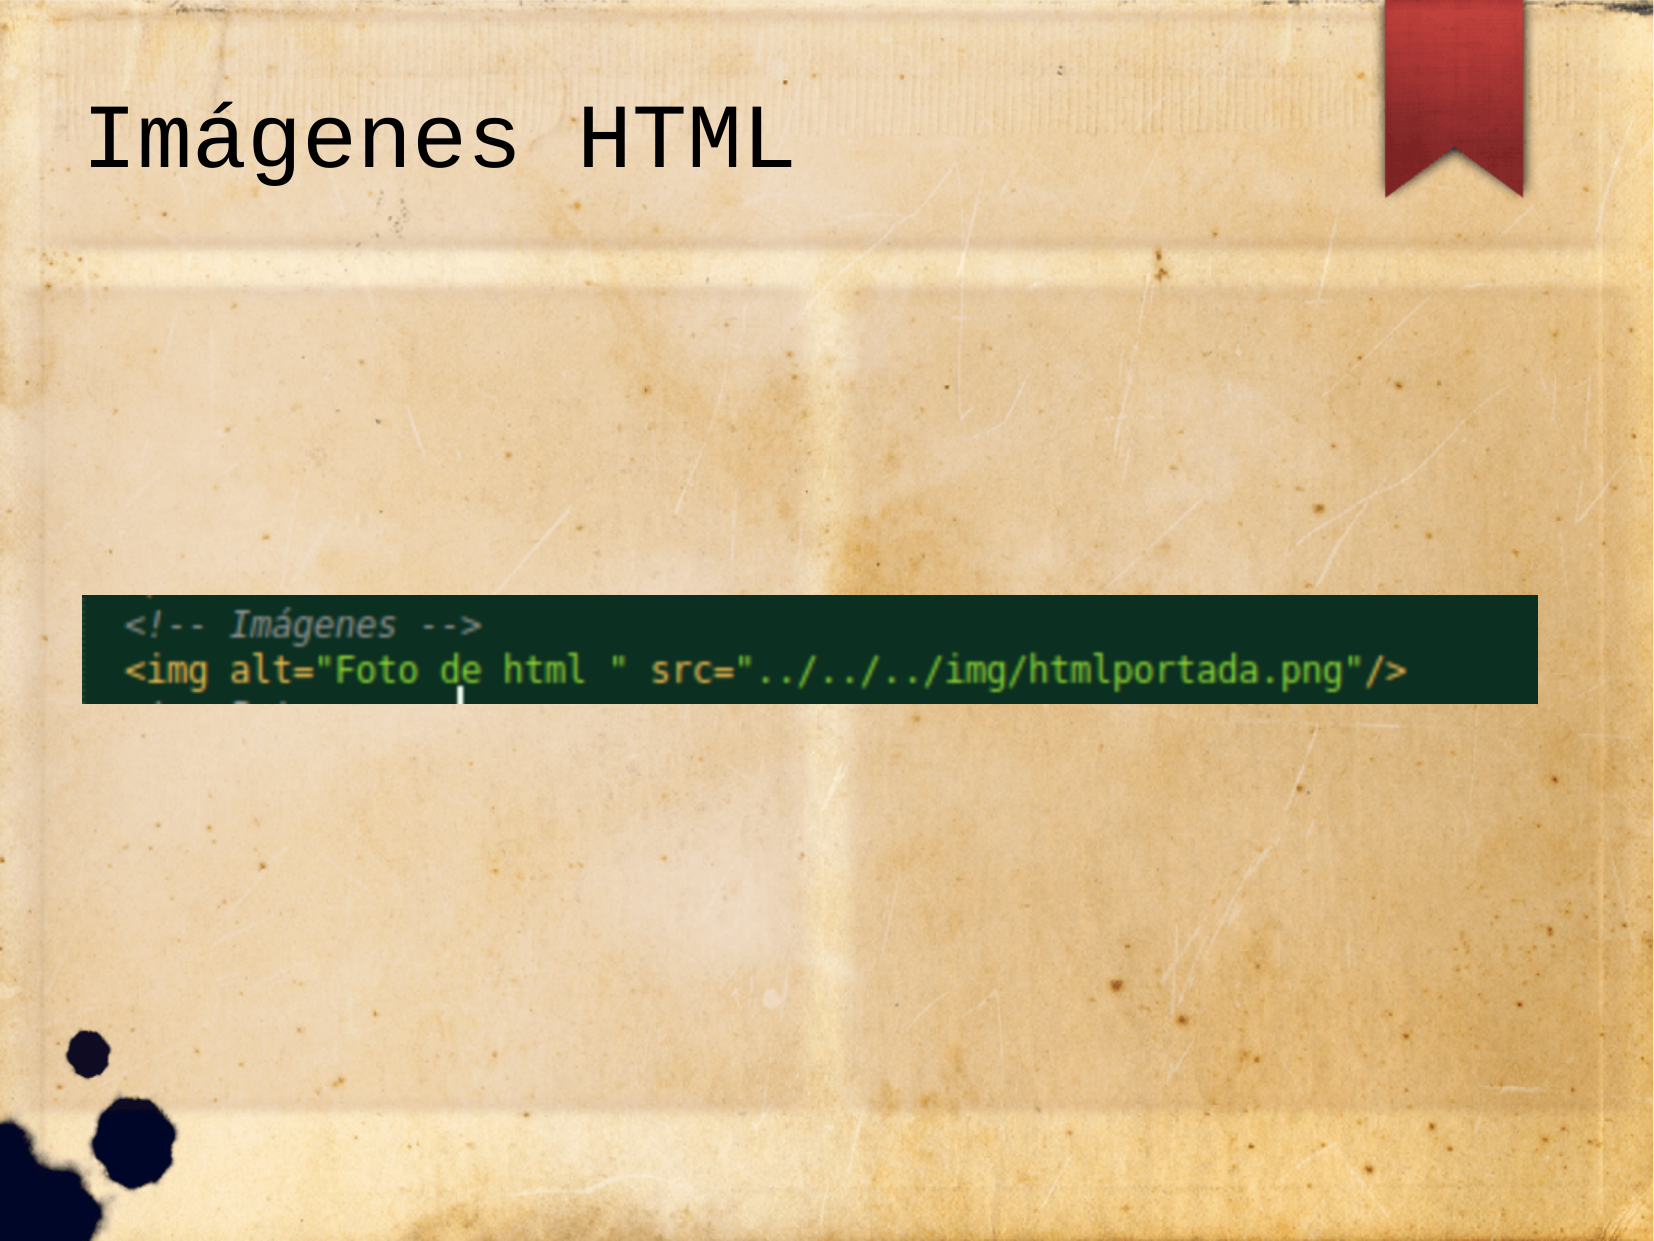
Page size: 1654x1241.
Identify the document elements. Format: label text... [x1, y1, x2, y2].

title Imágenes HTML [82, 49, 1347, 237]
picture [0, 0, 1654, 1241]
